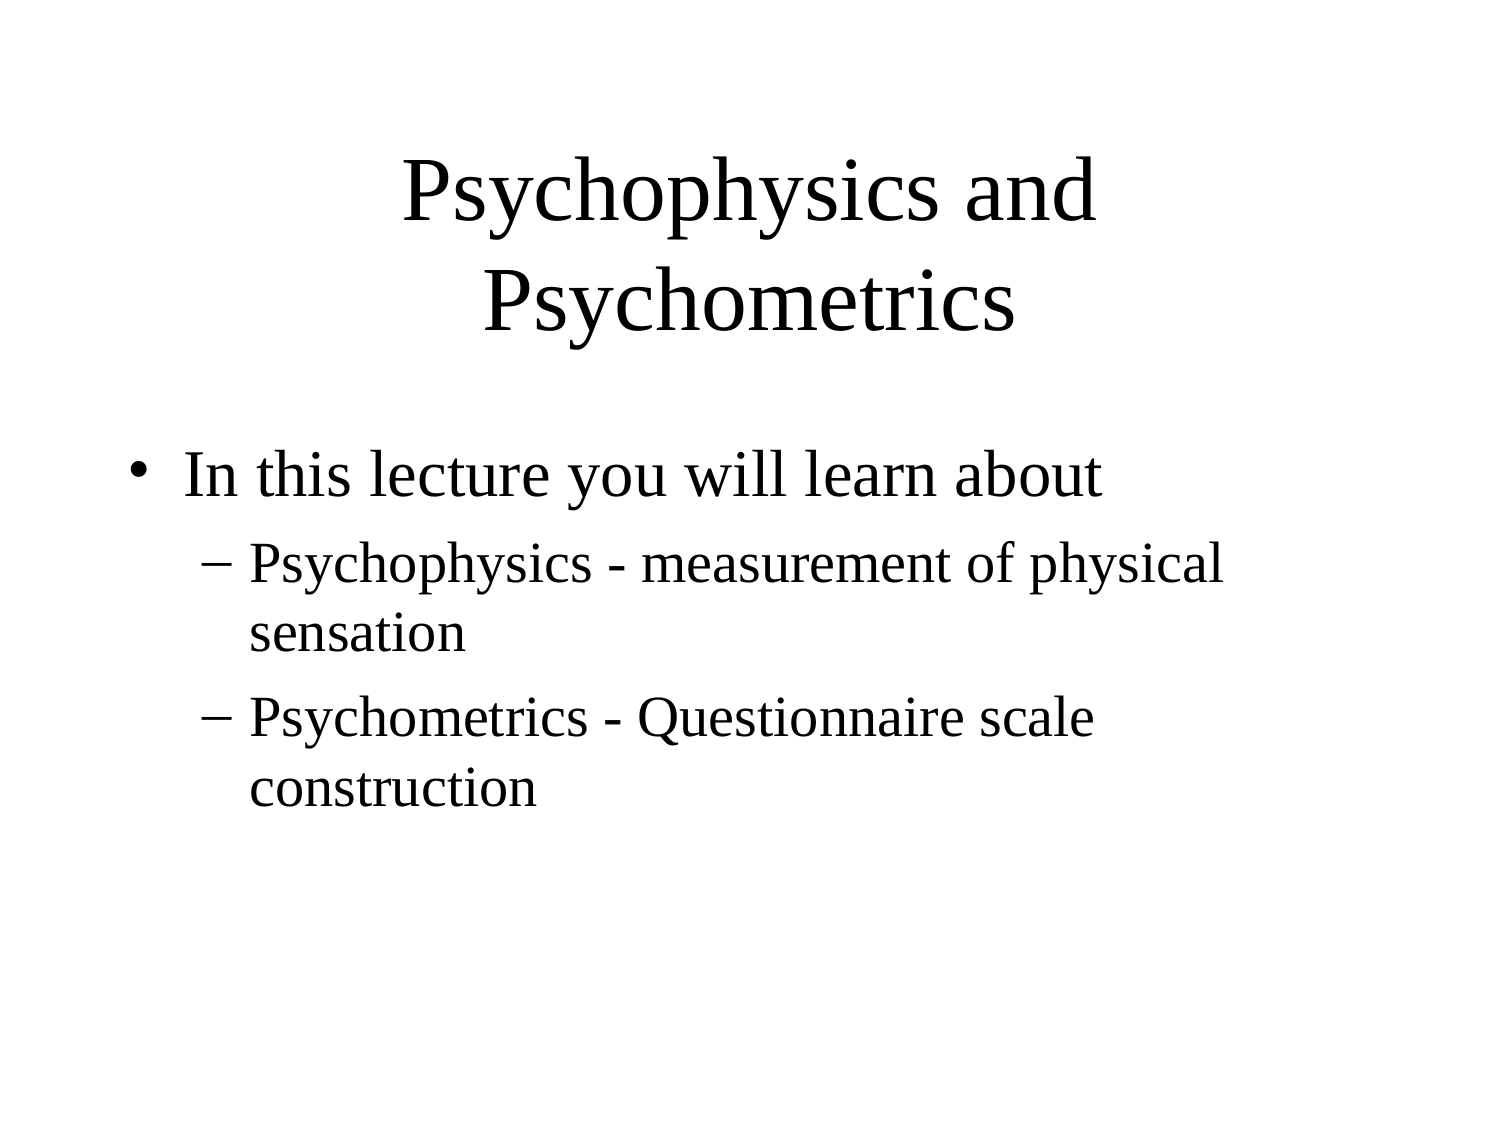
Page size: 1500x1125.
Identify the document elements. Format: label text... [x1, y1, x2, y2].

title Psychophysics and Psychometrics [112, 90, 1388, 278]
list In this lecture you will learn about Psychophysics - measurement of physical sensation Psychometrics - Questionnaire scale construction [112, 324, 1388, 1000]
